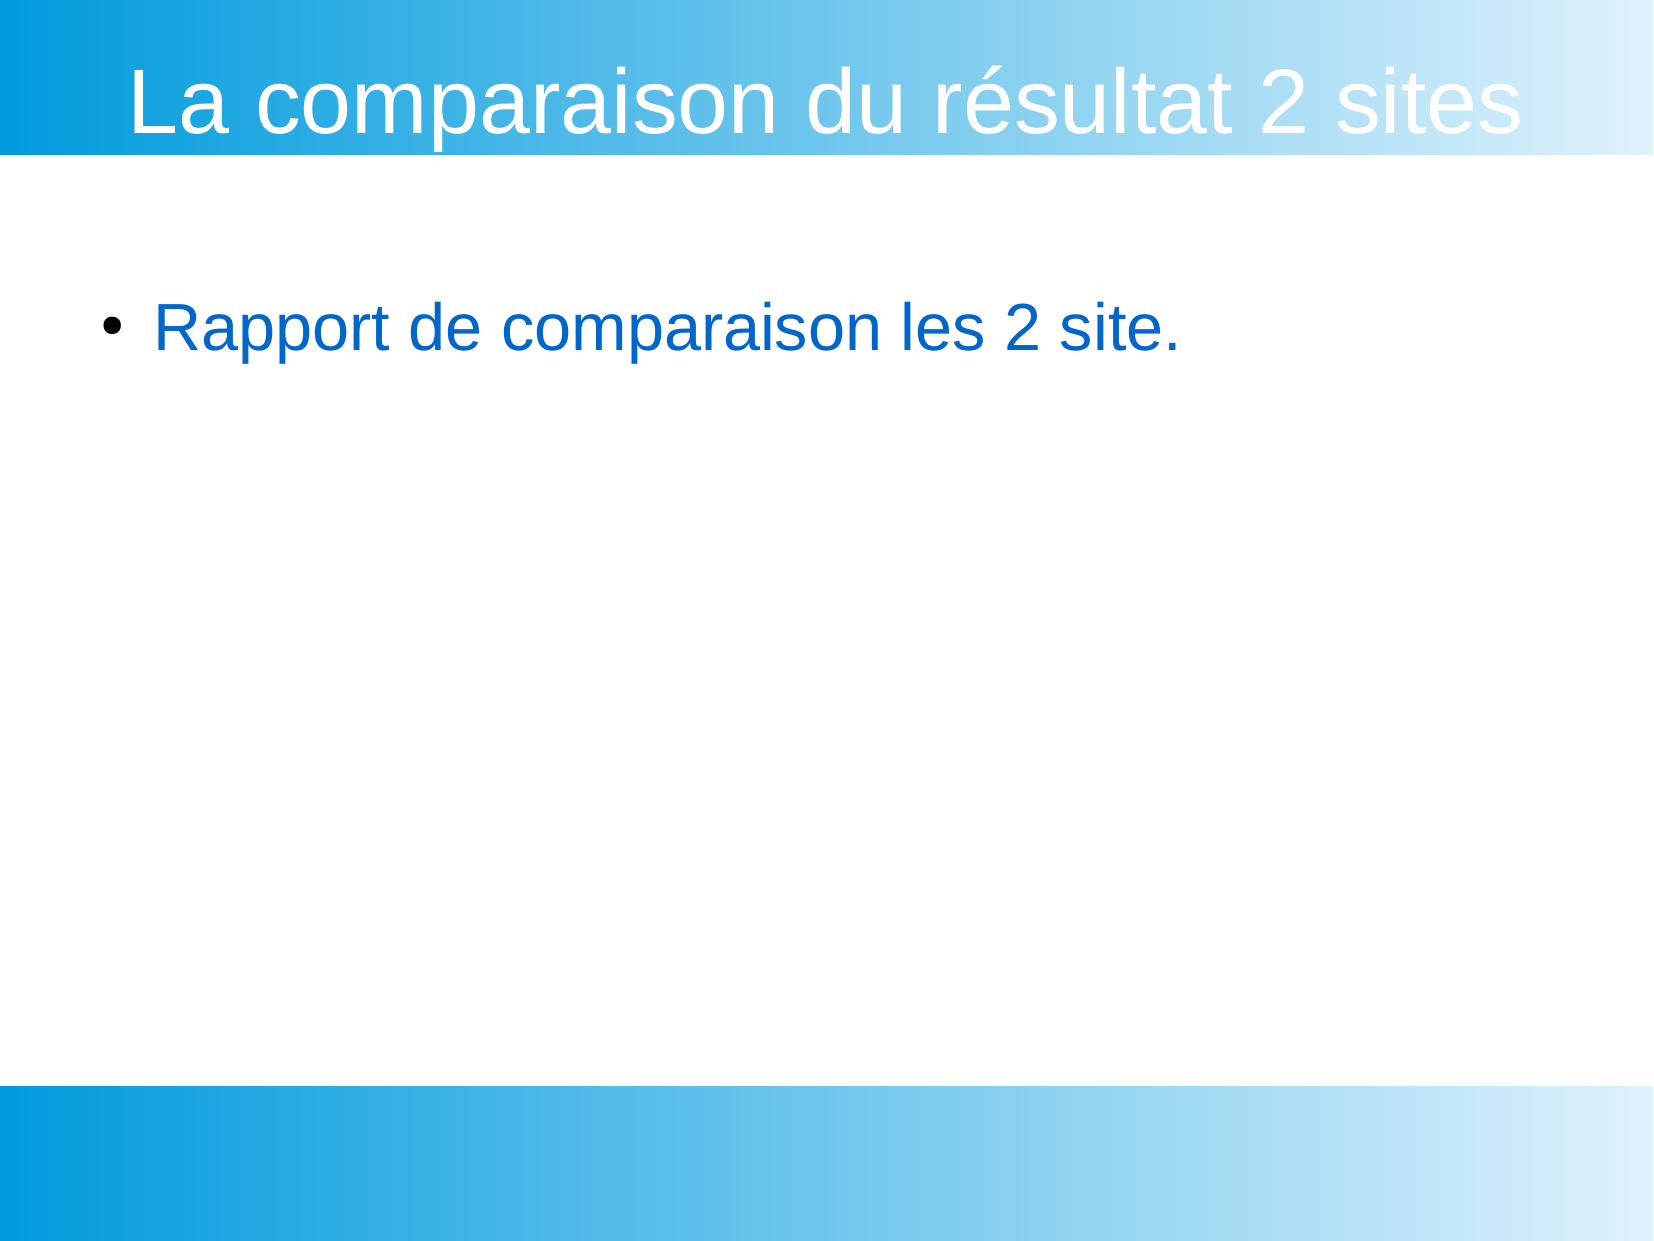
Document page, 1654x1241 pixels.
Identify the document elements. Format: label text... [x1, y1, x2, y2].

list Rapport de comparaison les 2 site. [82, 290, 1571, 1010]
title La comparaison du résultat 2 sites [23, 0, 1630, 205]
